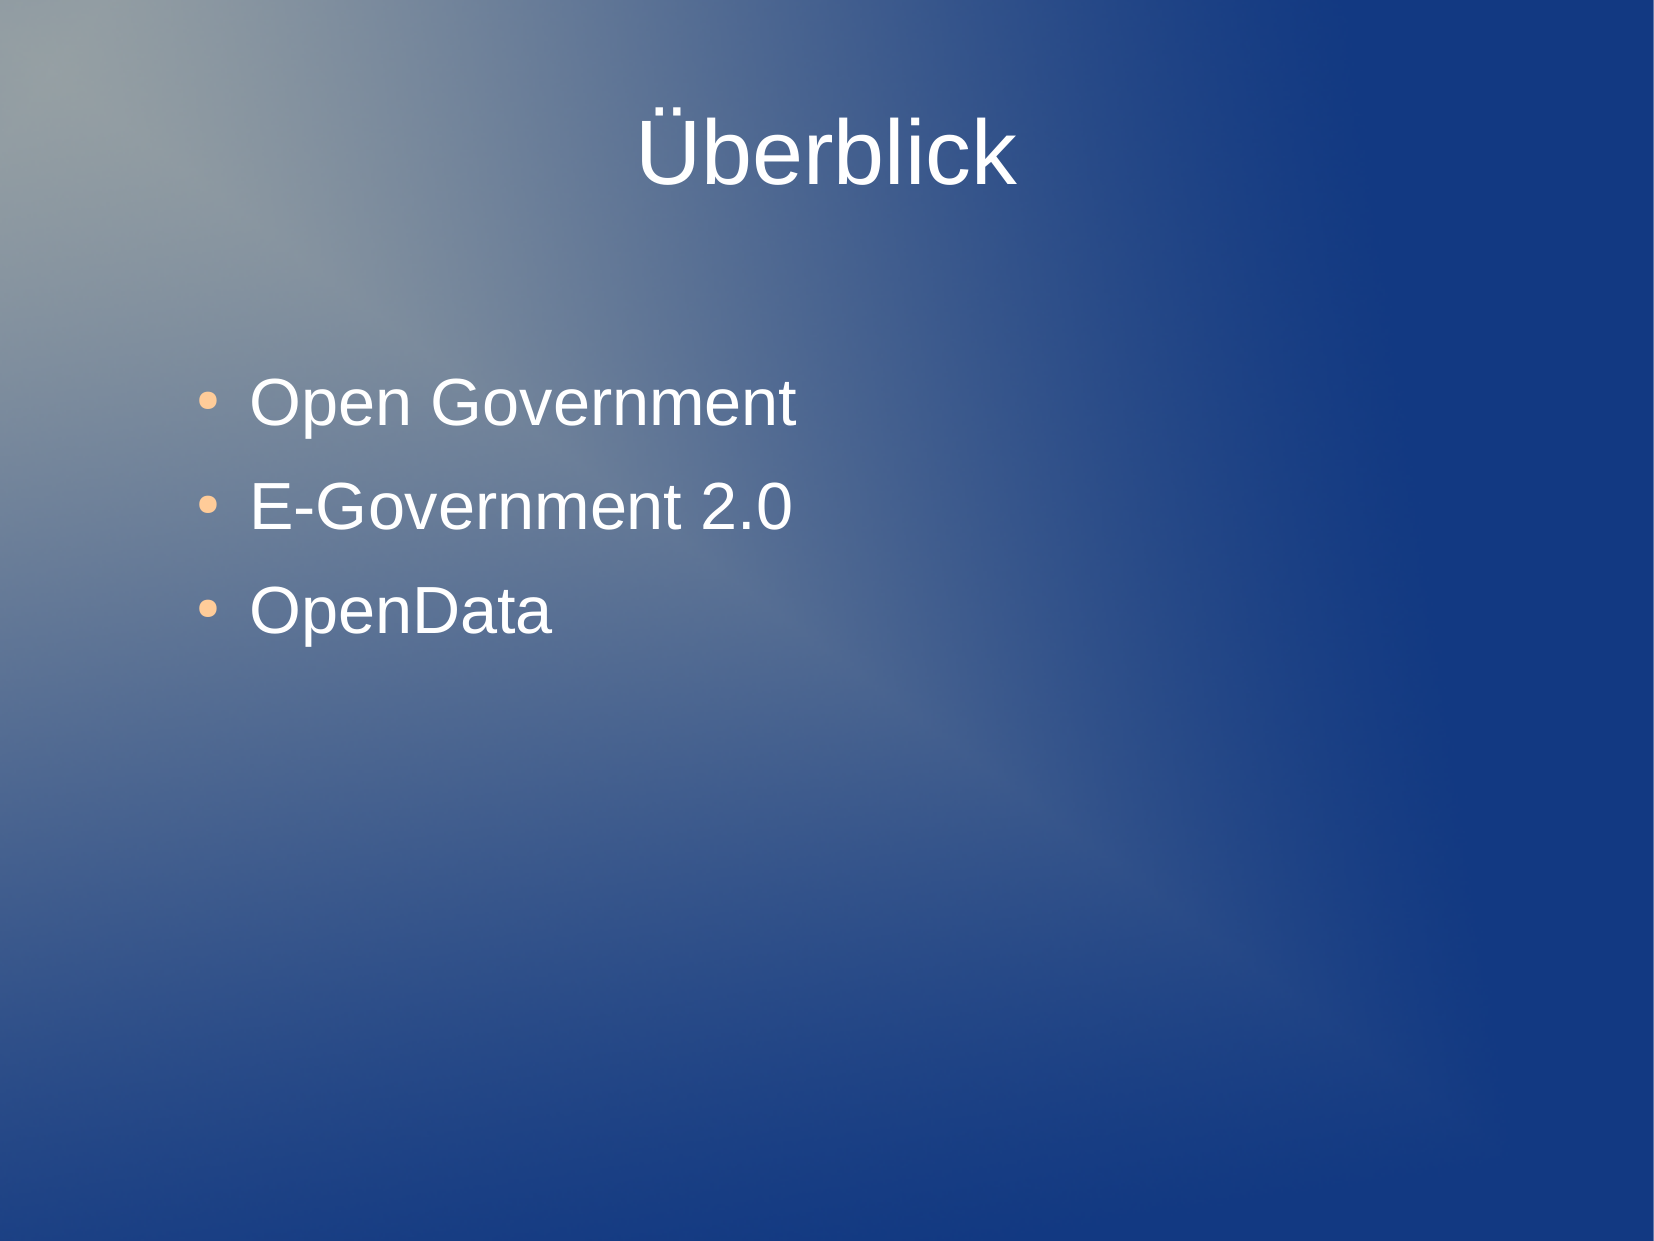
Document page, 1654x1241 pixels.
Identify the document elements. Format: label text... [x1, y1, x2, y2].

picture [0, 0, 1654, 1241]
title Überblick [82, 49, 1571, 257]
list Open Government E-Government 2.0 OpenData [178, 364, 1570, 1147]
